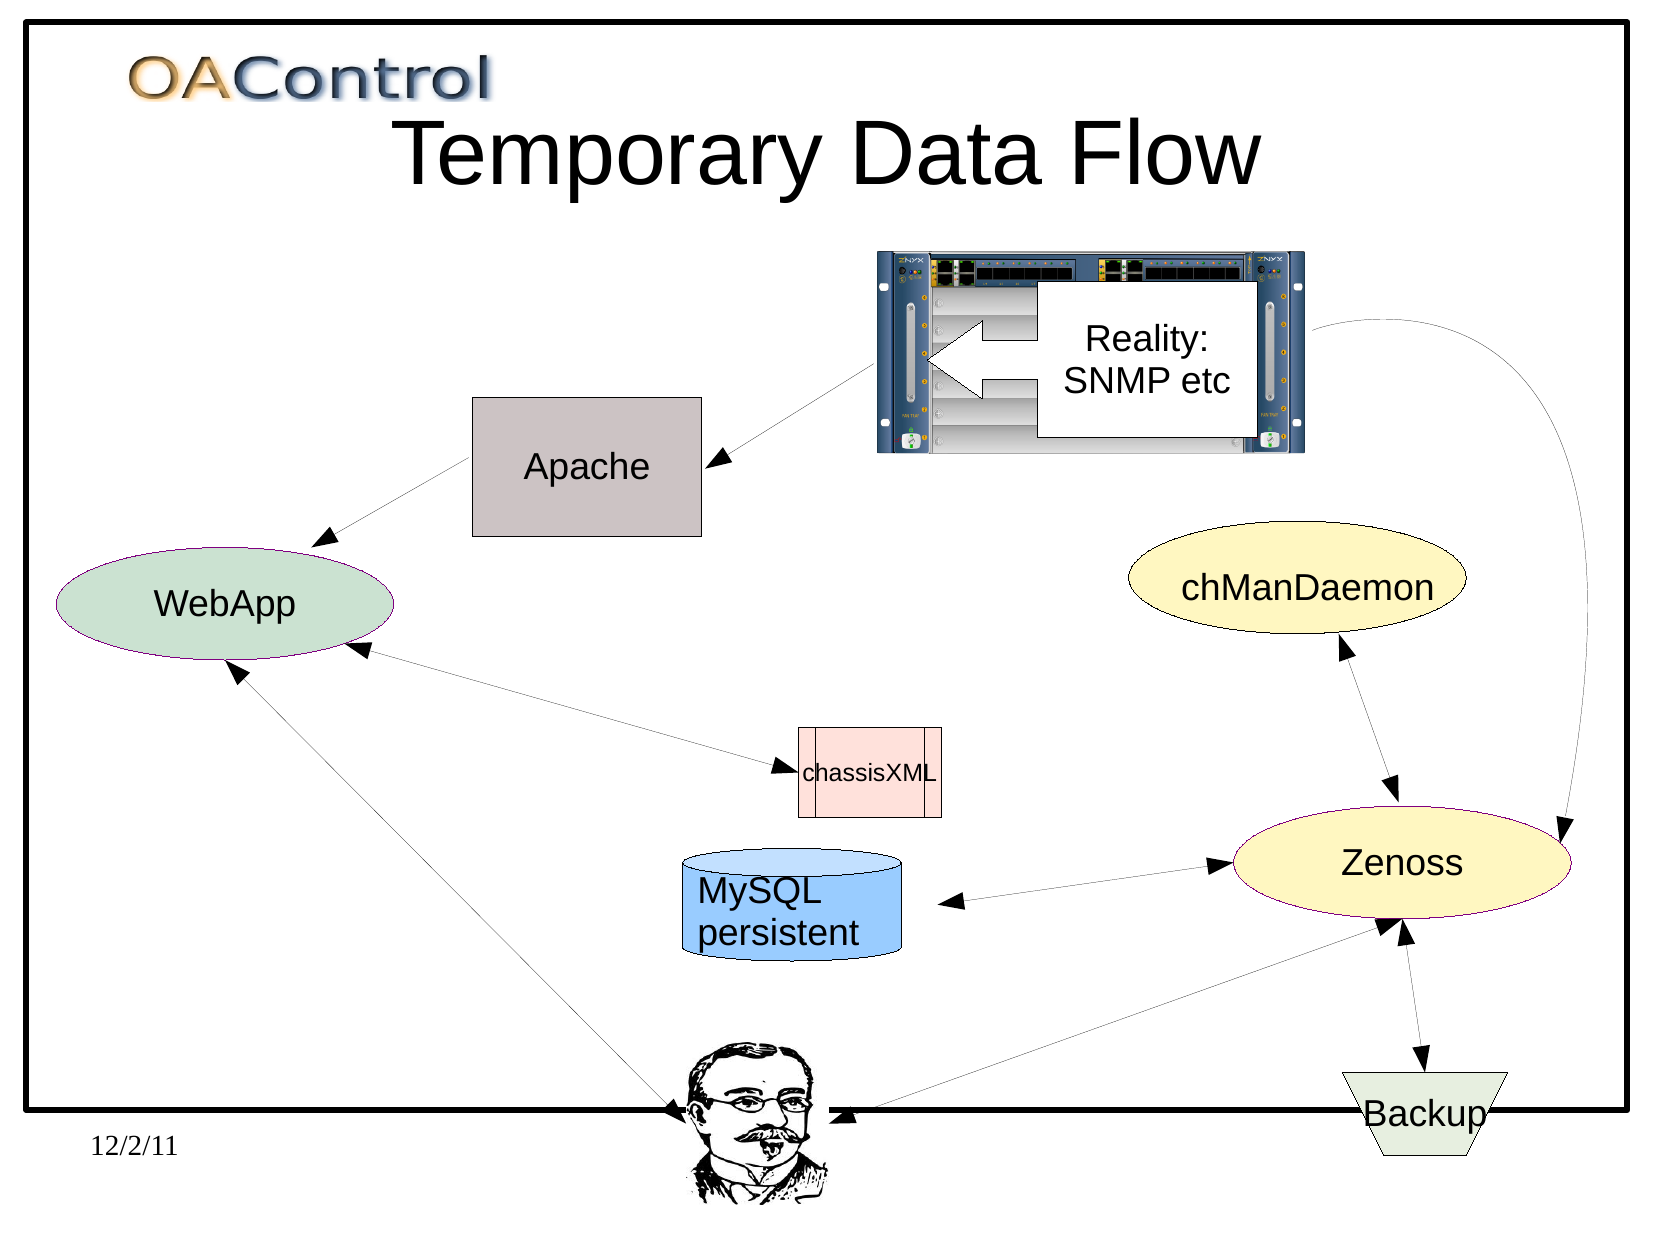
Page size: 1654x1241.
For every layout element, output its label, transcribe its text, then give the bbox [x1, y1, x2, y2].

text_box MySQL persistent [682, 862, 938, 962]
picture [686, 1042, 829, 1205]
title Temporary Data Flow [82, 49, 1571, 257]
picture [877, 251, 1305, 454]
text_box [1128, 521, 1456, 613]
text_box Reality: SNMP etc [927, 281, 1258, 438]
text_box WebApp [56, 547, 394, 660]
text_box Backup [1472, 1108, 1482, 1124]
text_box chassisXML [799, 727, 941, 818]
text_box Backup [1342, 1072, 1508, 1156]
text_box Apache [472, 397, 702, 537]
text_box Zenoss [1233, 806, 1572, 919]
text_box chManDaemon [1166, 558, 1467, 634]
